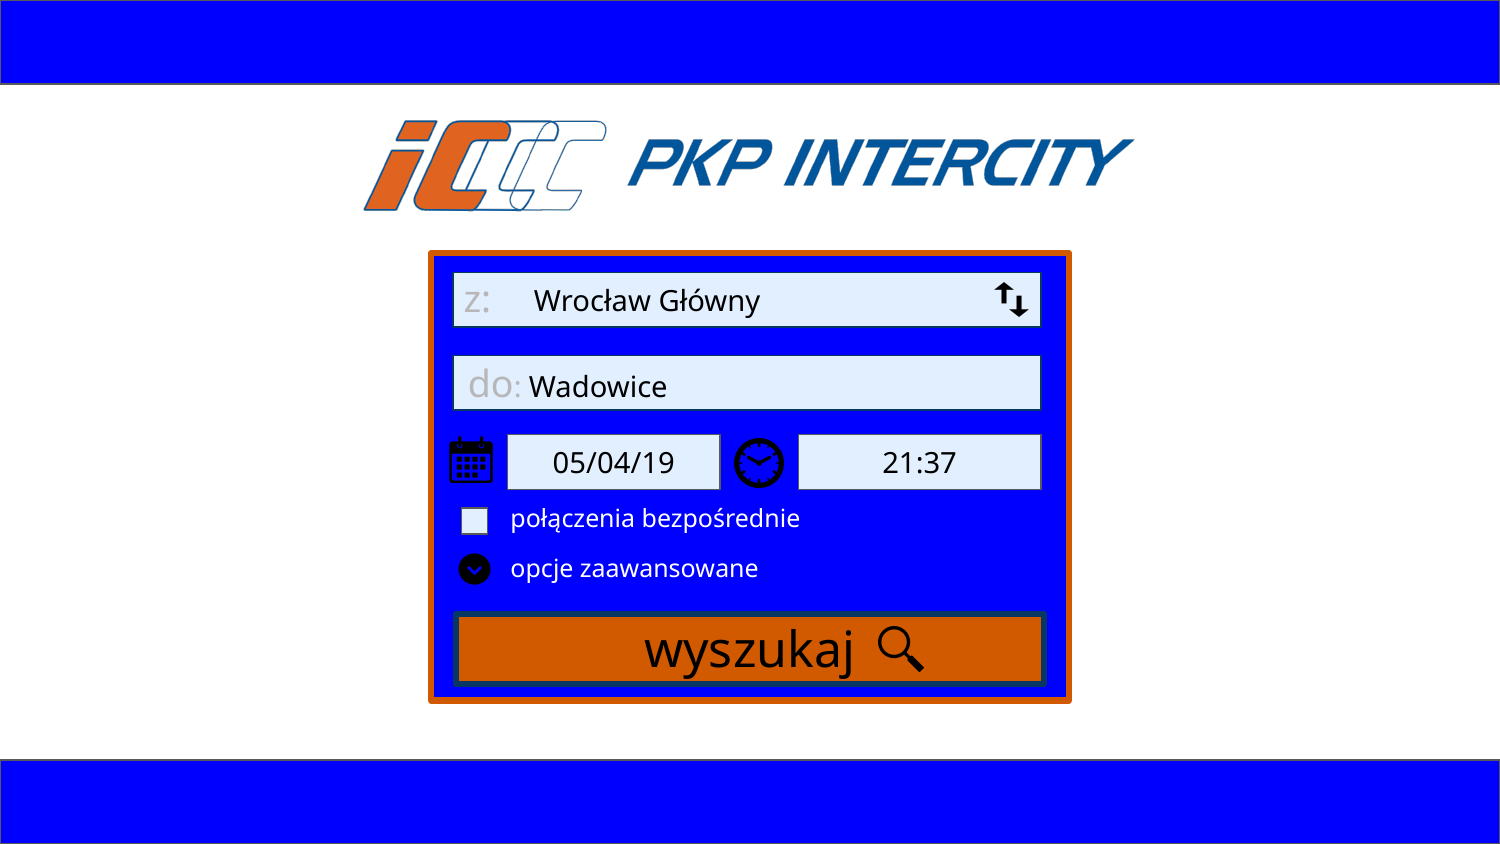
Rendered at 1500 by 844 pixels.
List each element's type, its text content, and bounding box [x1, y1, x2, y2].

text_box 05/04/19 [507, 434, 721, 490]
text_box z: [440, 259, 586, 344]
picture [336, 99, 1158, 228]
picture [446, 434, 496, 490]
picture [994, 282, 1029, 318]
text_box opcje zaawansowane [495, 552, 970, 592]
text_box połączenia bezpośrednie [495, 502, 958, 549]
picture [457, 552, 492, 587]
text_box Wrocław Główny [586, 272, 1041, 328]
text_box [0, 0, 1500, 84]
text_box [431, 253, 1069, 701]
text_box wyszukaj [455, 614, 1044, 684]
picture [878, 626, 924, 672]
text_box [0, 759, 1500, 844]
picture [734, 438, 784, 488]
text_box do: Wadowice [453, 355, 1041, 410]
text_box 21:37 [798, 434, 1041, 490]
